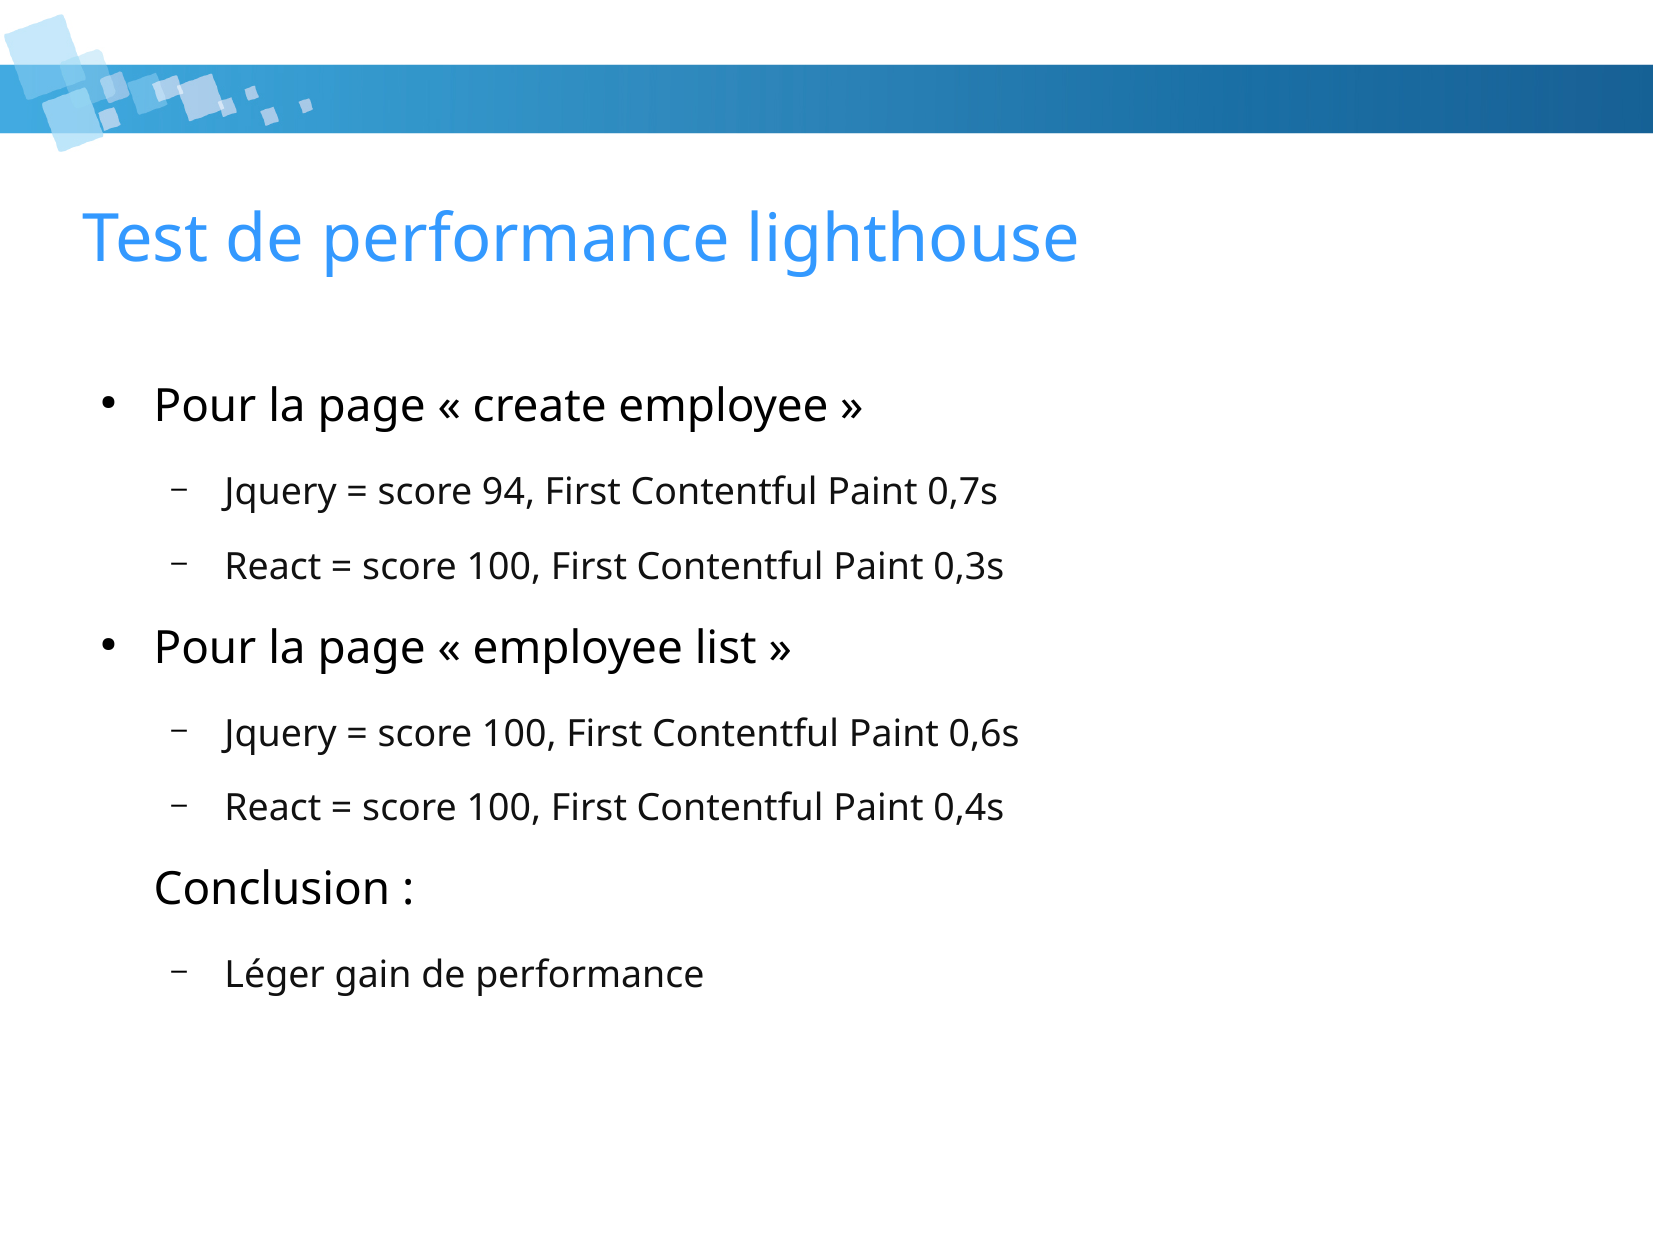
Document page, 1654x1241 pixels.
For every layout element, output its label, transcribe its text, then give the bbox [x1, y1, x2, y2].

list Pour la page « create employee » Jquery = score 94, First Contentful Paint 0,7s React = score 100, First Contentful Paint 0,3s Pour la page « employee list » Jquery = score 100, First Contentful Paint 0,6s React = score 100, First Contentful Paint 0,4s Conclusion : Léger gain de performance [82, 372, 1571, 1093]
picture [0, 0, 1653, 1238]
title Test de performance lighthouse [82, 132, 1571, 340]
